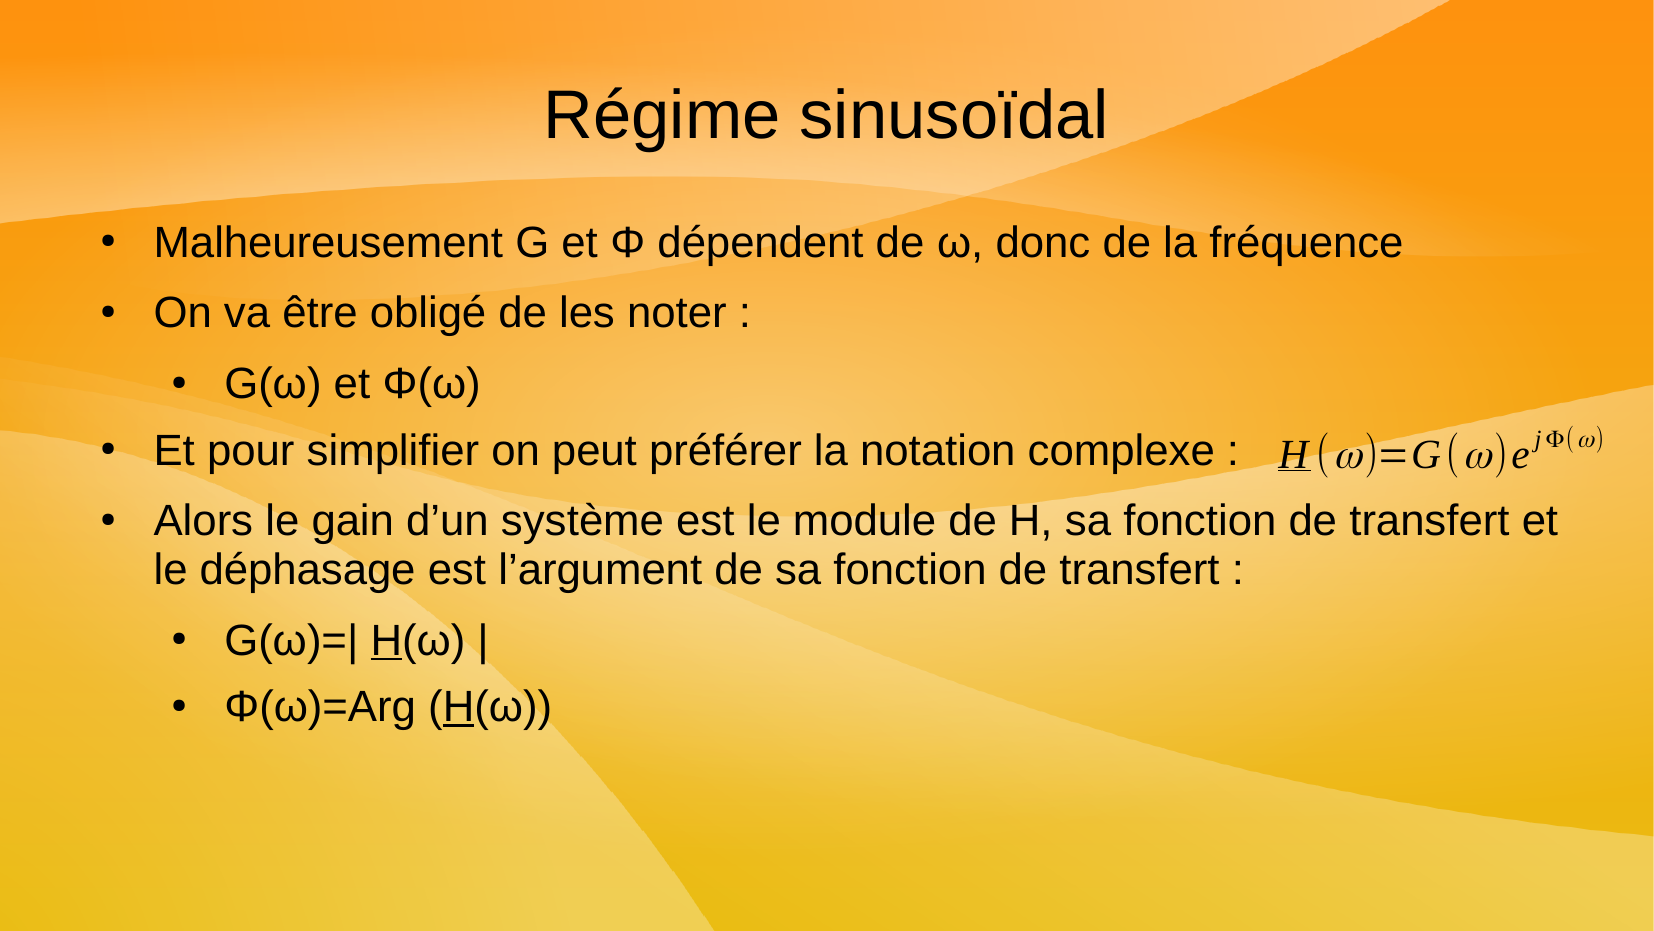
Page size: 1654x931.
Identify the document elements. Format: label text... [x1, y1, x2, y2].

title Régime sinusoïdal [82, 37, 1571, 193]
list Malheureusement G et Φ dépendent de ω, donc de la fréquence On va être obligé de les noter : G(ω) et Φ(ω) Et pour simplifier on peut préférer la notation complexe : Alors le gain d’un système est le module de H, sa fonction de transfert et le déphasage est l’argument de sa fonction de transfert : G(ω)=| H(ω) | Φ(ω)=Arg (H(ω)) [82, 217, 1571, 758]
picture [0, 0, 1654, 931]
chart [1270, 424, 1610, 481]
